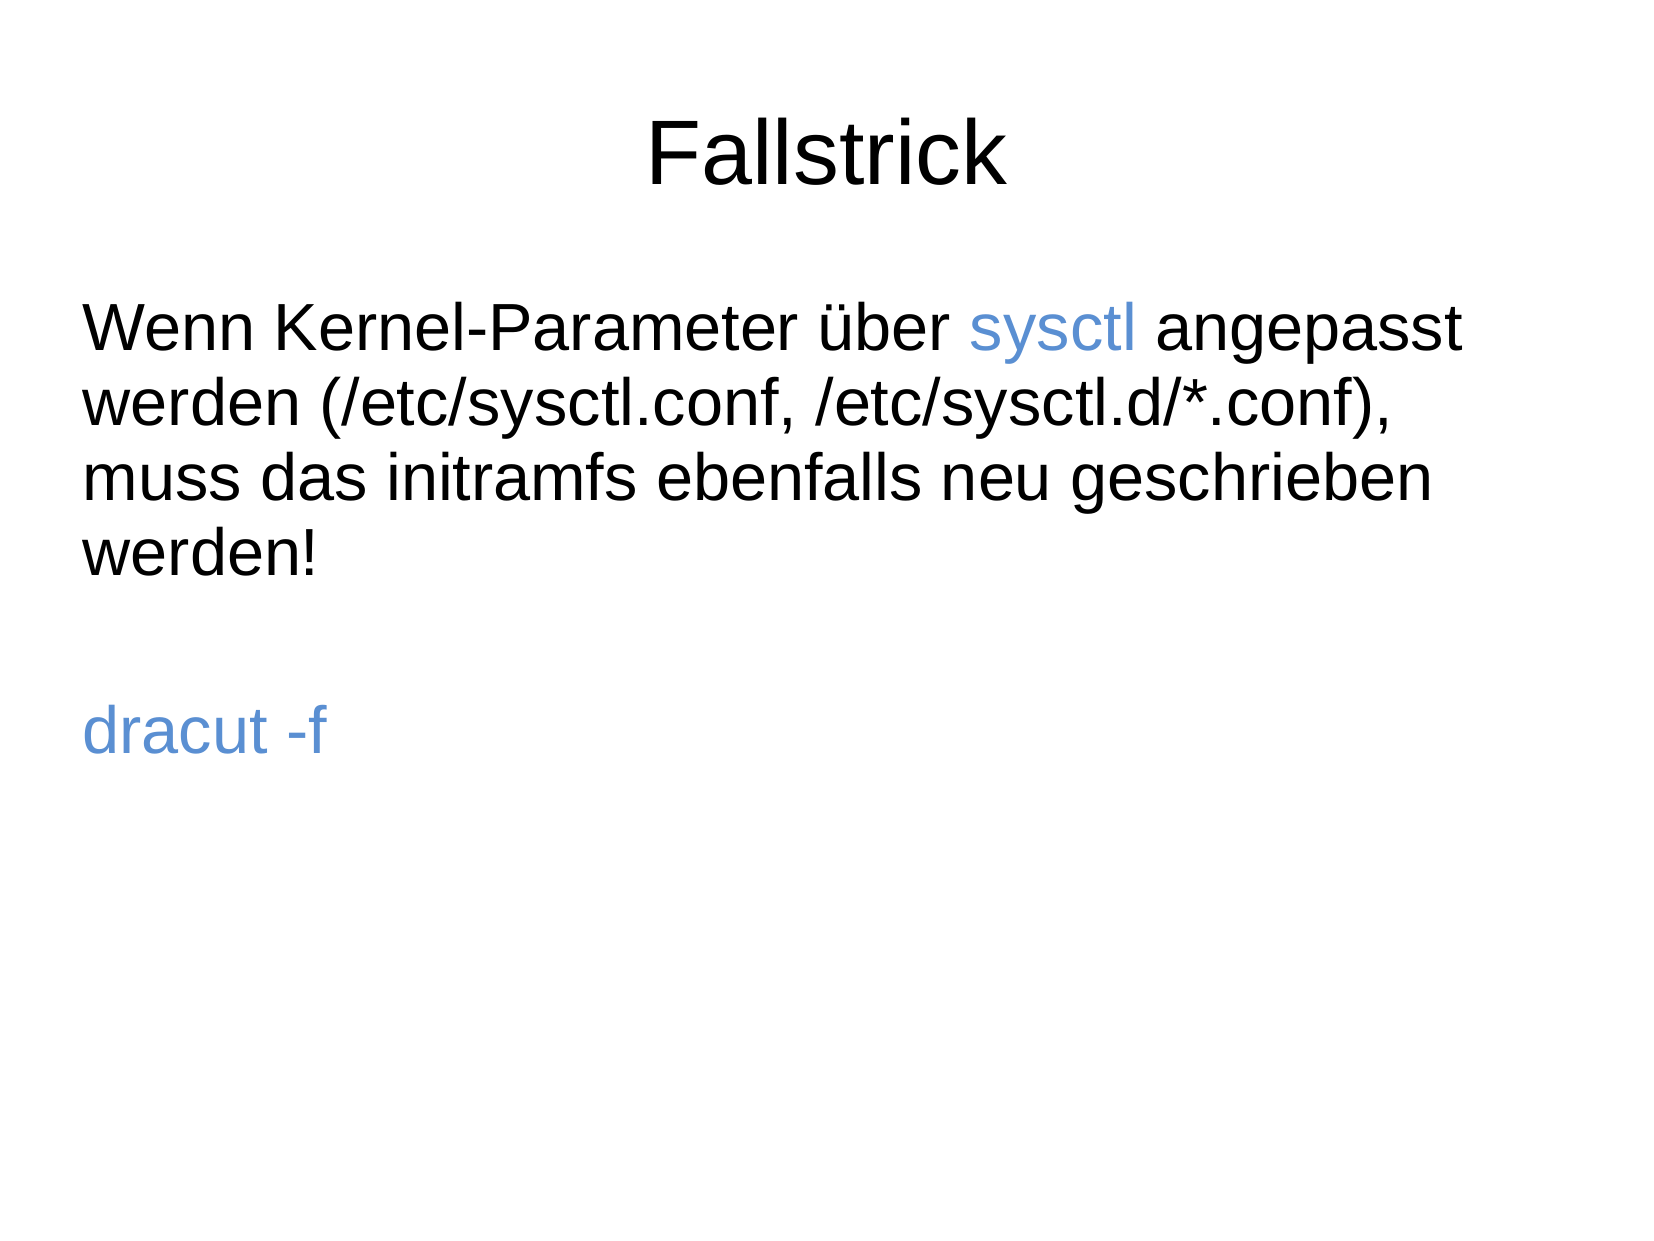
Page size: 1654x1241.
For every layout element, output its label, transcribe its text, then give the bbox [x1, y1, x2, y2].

list Wenn Kernel-Parameter über sysctl angepasst werden (/etc/sysctl.conf, /etc/sysctl.d/*.conf), muss das initramfs ebenfalls neu geschrieben werden! dracut -f [82, 290, 1571, 1010]
title Fallstrick [82, 49, 1571, 257]
